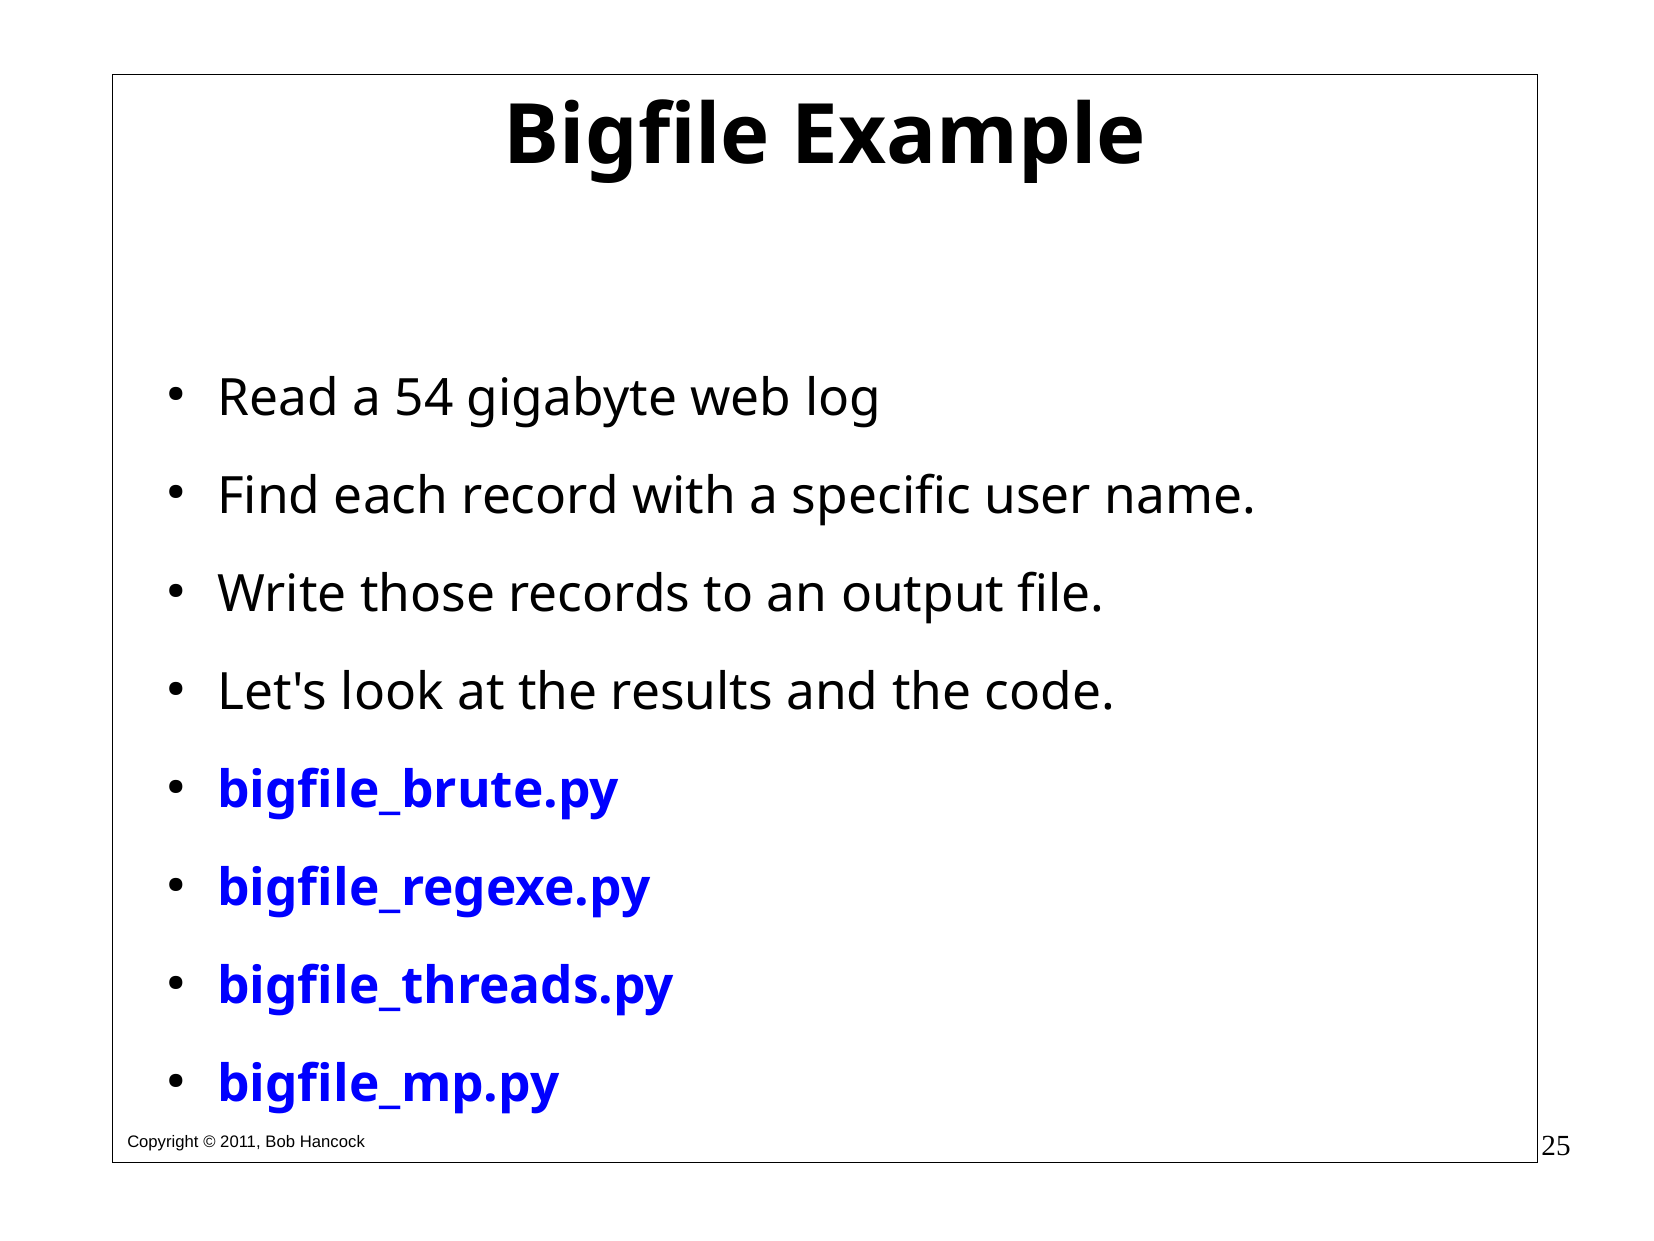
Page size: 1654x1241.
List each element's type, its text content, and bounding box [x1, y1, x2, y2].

title Bigfile Example [112, 75, 1538, 188]
list Read a 54 gigabyte web log Find each record with a specific user name. Write those records to an output file. Let's look at the results and the code. bigfile_brute.py bigfile_regexe.py bigfile_threads.py bigfile_mp.py [150, 262, 1501, 1126]
text_box Copyright © 2011, Bob Hancock [112, 1125, 381, 1159]
